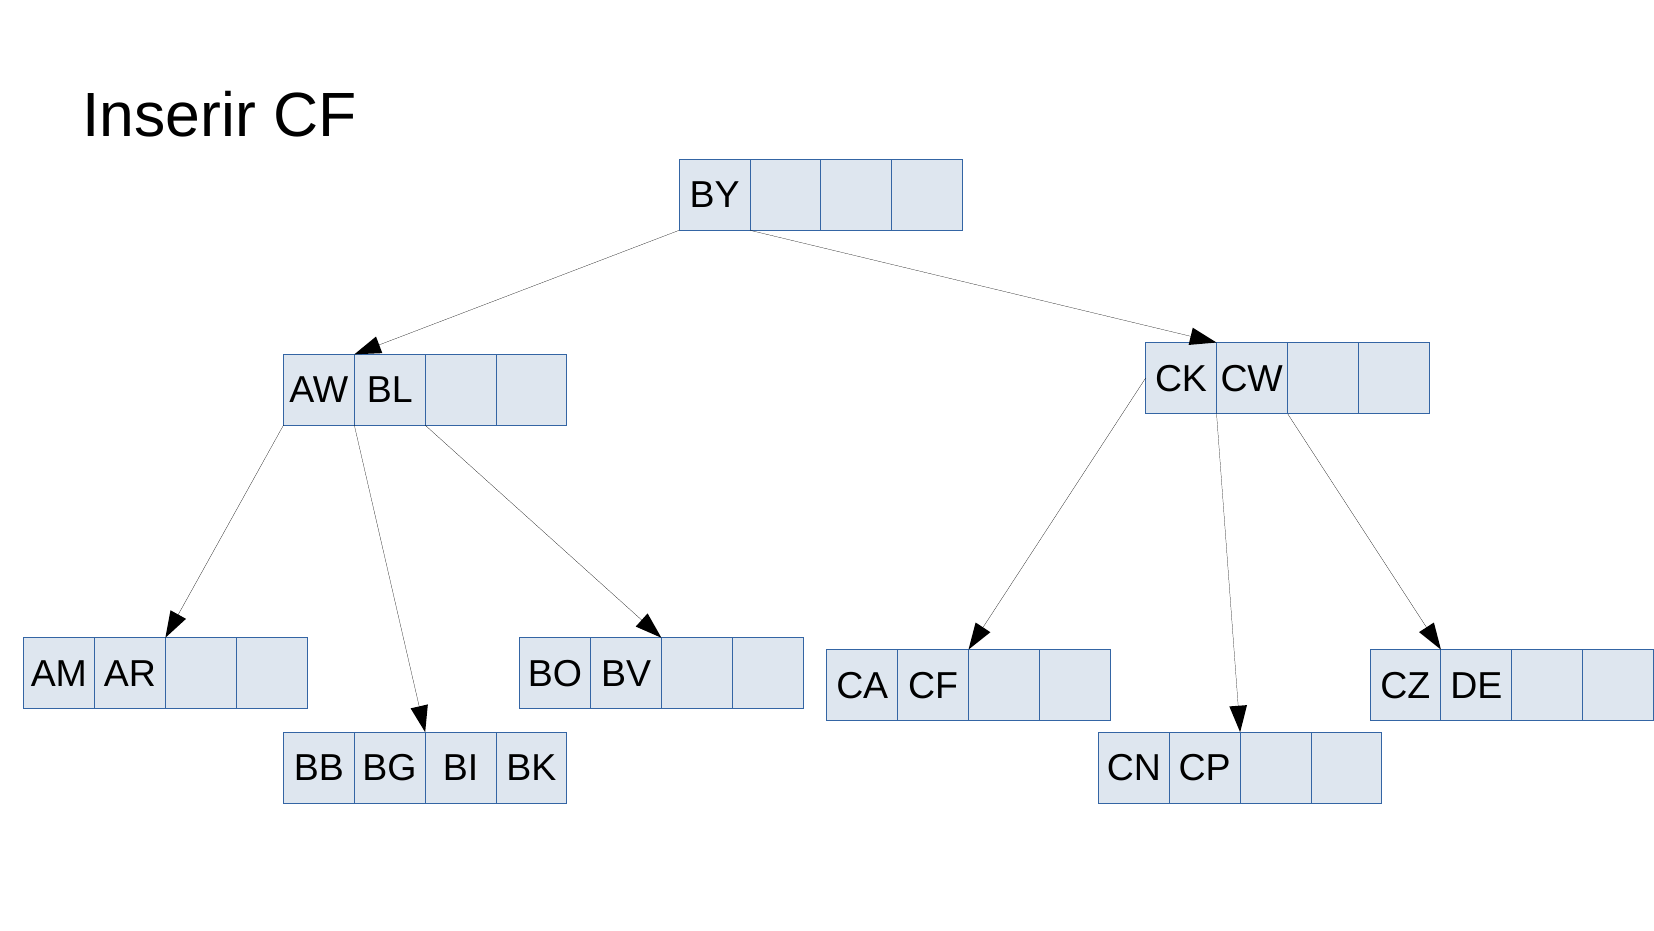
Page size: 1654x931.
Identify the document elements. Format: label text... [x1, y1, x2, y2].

text_box BI [425, 732, 496, 804]
text_box BV [590, 637, 661, 709]
text_box [1511, 649, 1654, 721]
text_box AW [283, 354, 354, 426]
text_box [1240, 732, 1382, 804]
text_box CP [1169, 732, 1240, 804]
text_box DE [1440, 649, 1511, 721]
text_box AR [94, 637, 165, 709]
text_box CK [1145, 342, 1216, 414]
text_box [750, 159, 963, 231]
text_box CA [826, 649, 897, 721]
text_box [425, 354, 567, 426]
text_box CZ [1370, 649, 1440, 721]
text_box BK [496, 732, 567, 804]
text_box CW [1216, 342, 1287, 414]
text_box BO [519, 637, 590, 709]
text_box BY [679, 159, 750, 231]
text_box BB [283, 732, 354, 804]
text_box [661, 637, 804, 709]
text_box [968, 649, 1111, 721]
text_box AM [23, 637, 94, 709]
text_box BG [354, 732, 425, 804]
title Inserir CF [82, 37, 1571, 193]
text_box BL [354, 354, 425, 426]
text_box [1287, 342, 1430, 414]
text_box CN [1098, 732, 1169, 804]
text_box [165, 637, 308, 709]
text_box CF [897, 649, 968, 721]
